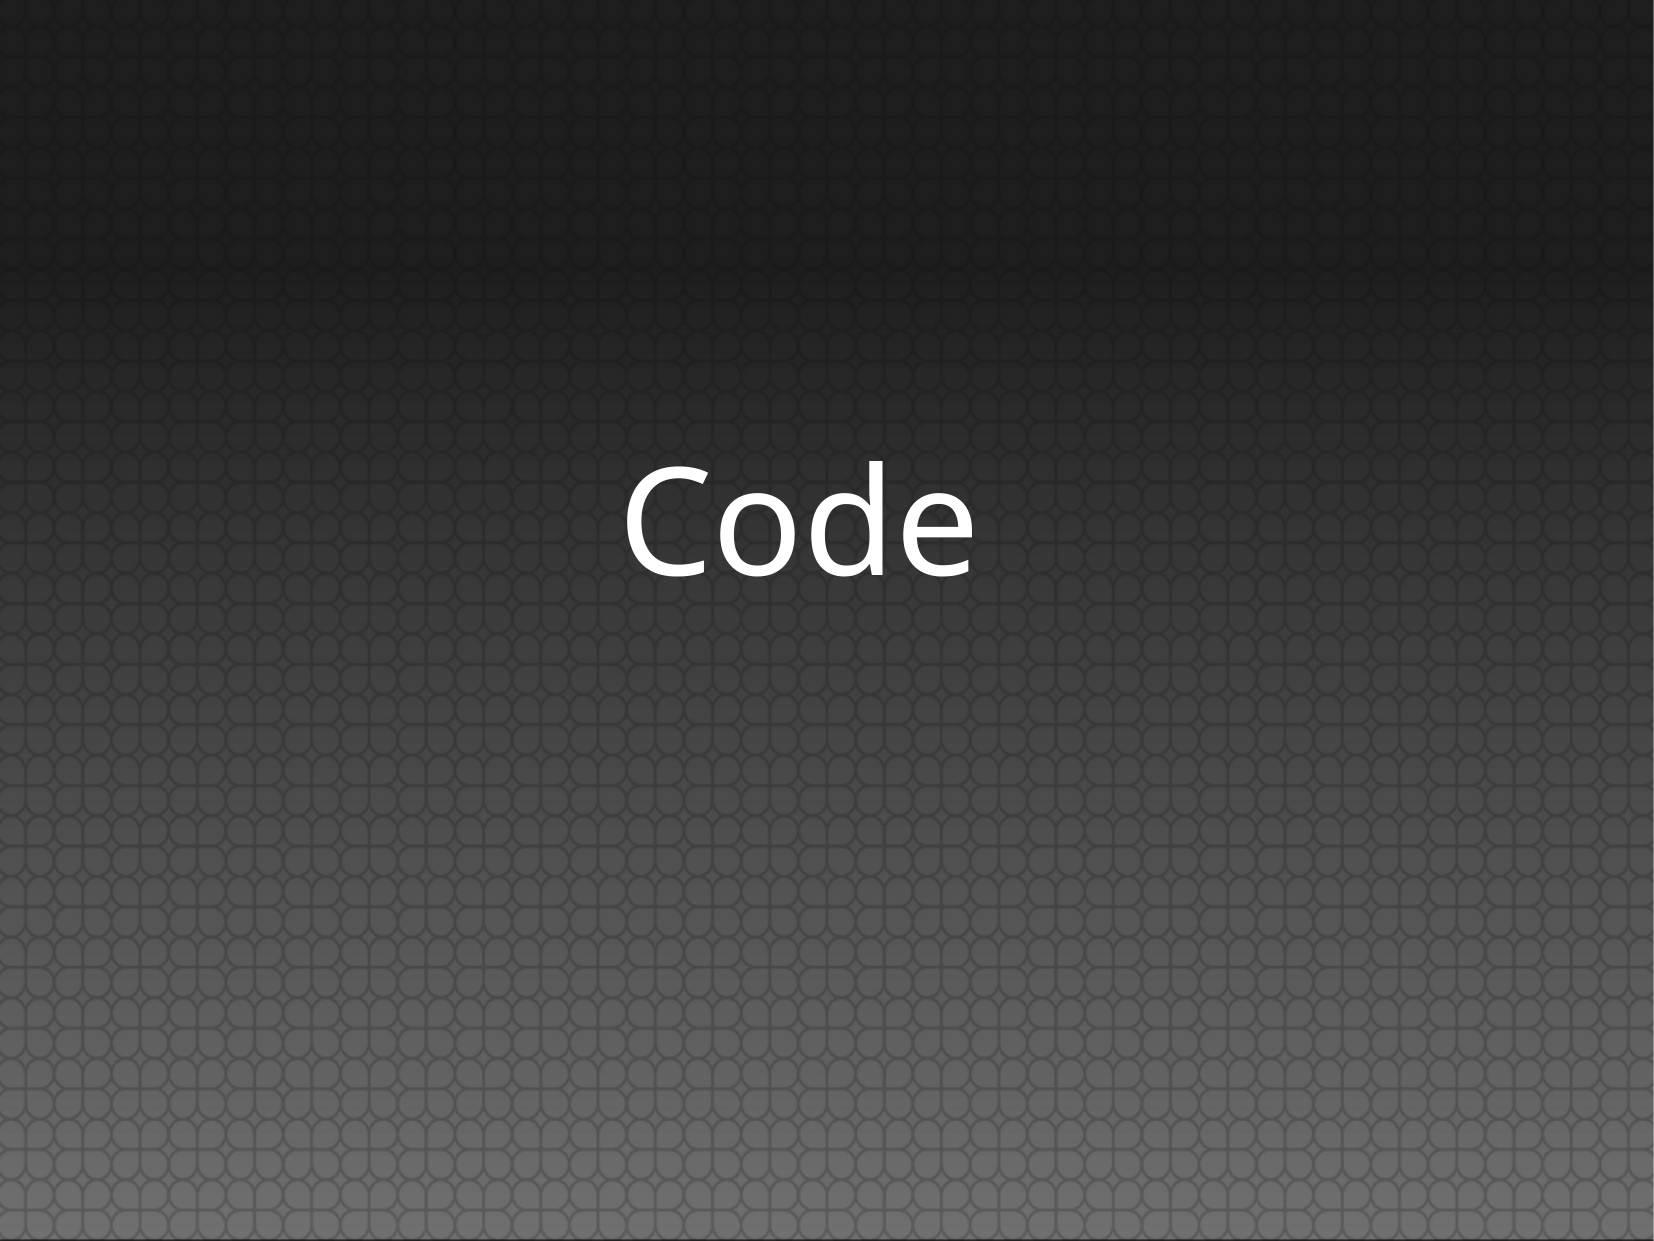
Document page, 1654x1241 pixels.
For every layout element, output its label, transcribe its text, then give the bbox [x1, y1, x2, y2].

picture [0, 0, 1654, 1241]
title Code [75, 269, 1564, 968]
